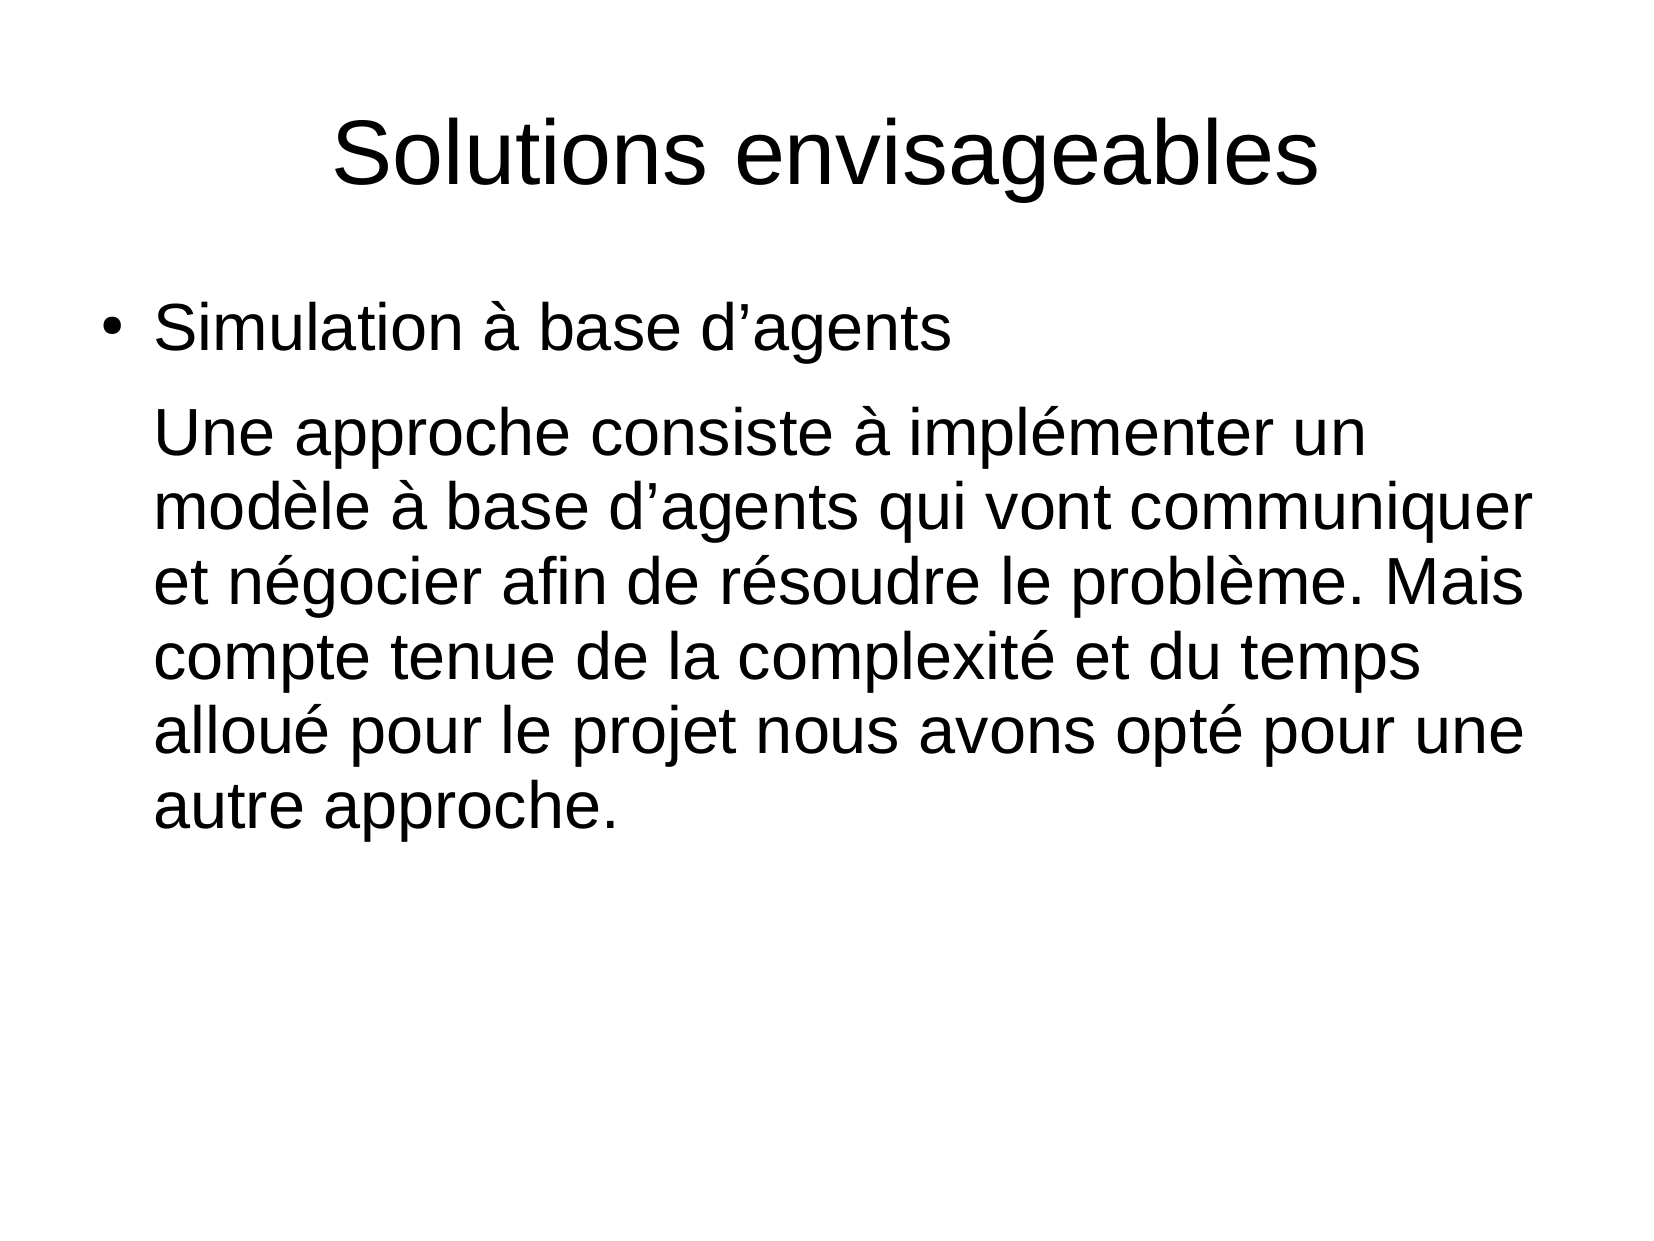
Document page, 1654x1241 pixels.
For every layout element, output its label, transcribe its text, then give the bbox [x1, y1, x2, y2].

list Simulation à base d’agents Une approche consiste à implémenter un modèle à base d’agents qui vont communiquer et négocier afin de résoudre le problème. Mais compte tenue de la complexité et du temps alloué pour le projet nous avons opté pour une autre approche. [82, 290, 1571, 1010]
title Solutions envisageables [82, 49, 1571, 257]
